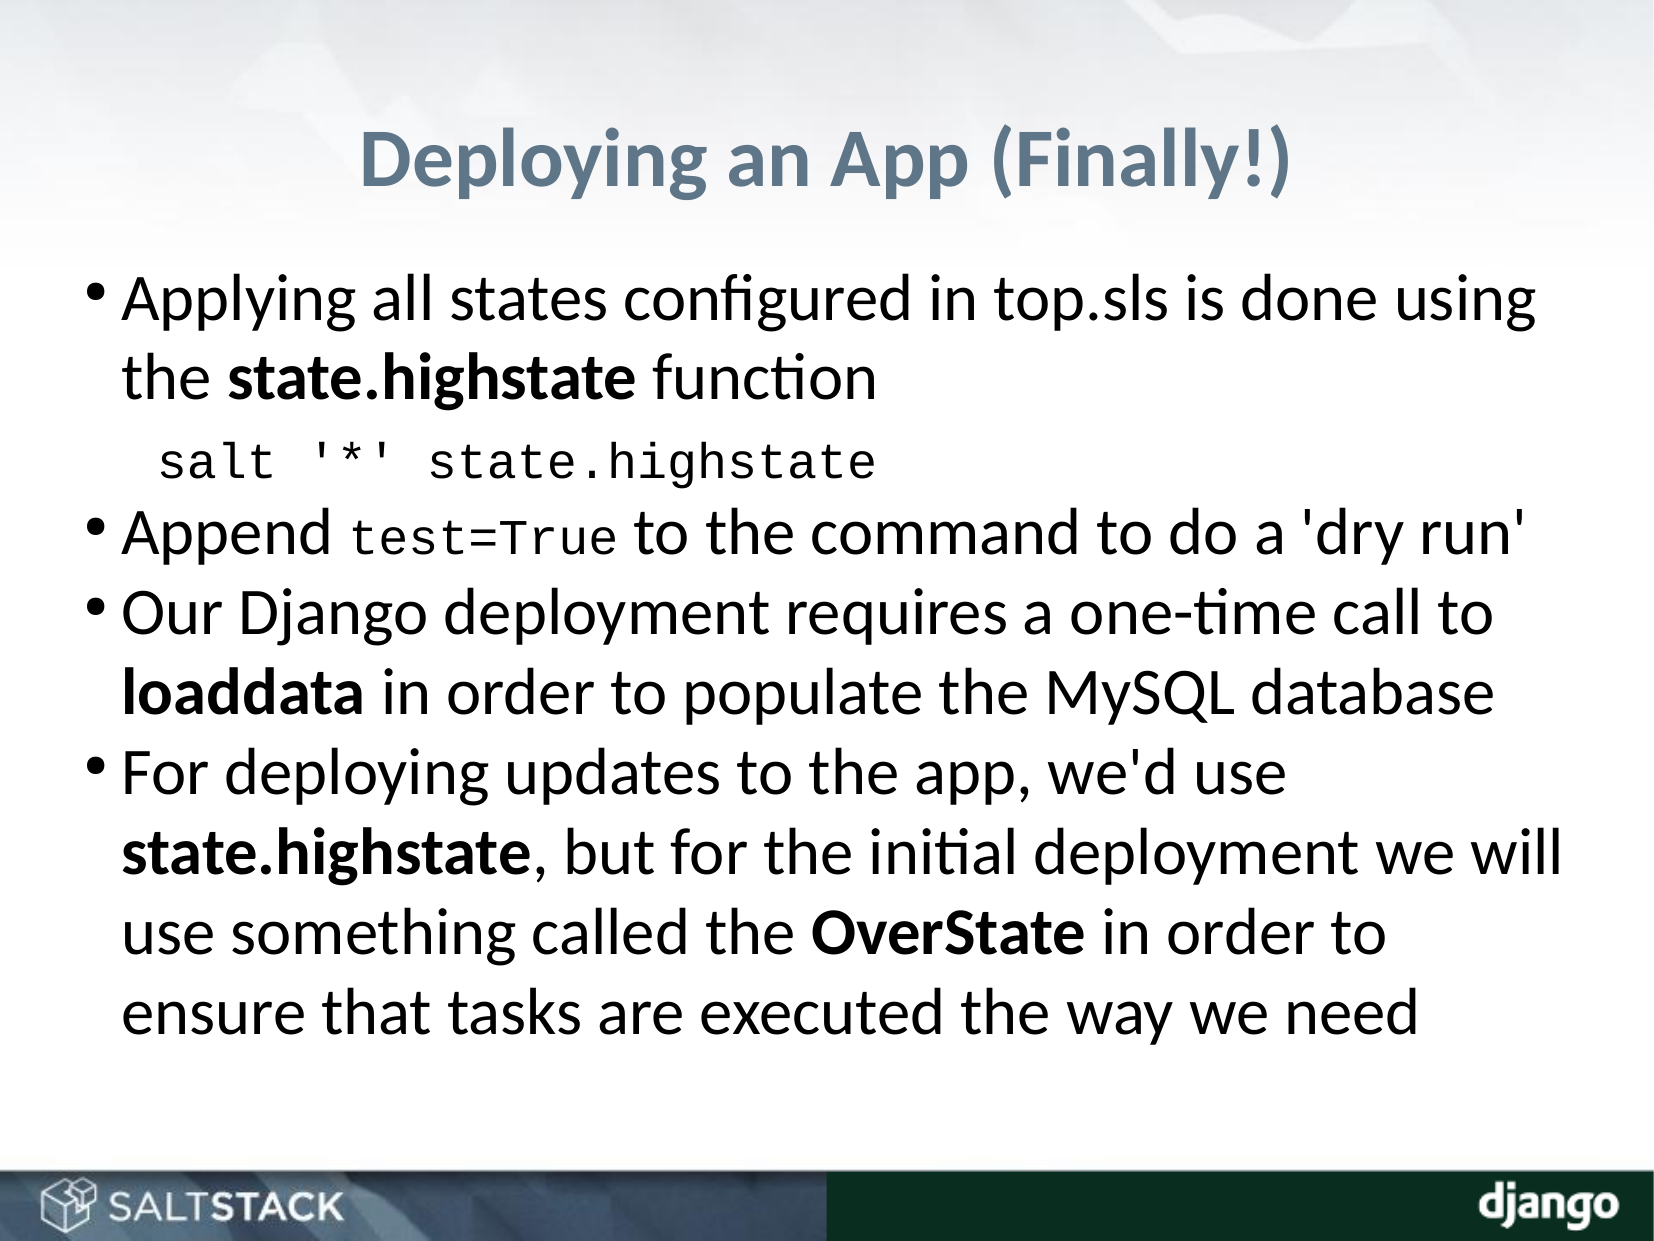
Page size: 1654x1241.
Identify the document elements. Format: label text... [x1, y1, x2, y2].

text_box Applying all states configured in top.sls is done using the state.highstate function salt '*' state.highstate Append test=True to the command to do a 'dry run' Our Django deployment requires a one-time call to loaddata in order to populate the MySQL database For deploying updates to the app, we'd use state.highstate, but for the initial deployment we will use something called the OverState in order to ensure that tasks are executed the way we need [69, 245, 1585, 1125]
picture [0, 0, 1654, 1241]
text_box Deploying an App (Finally!) [82, 49, 1571, 245]
